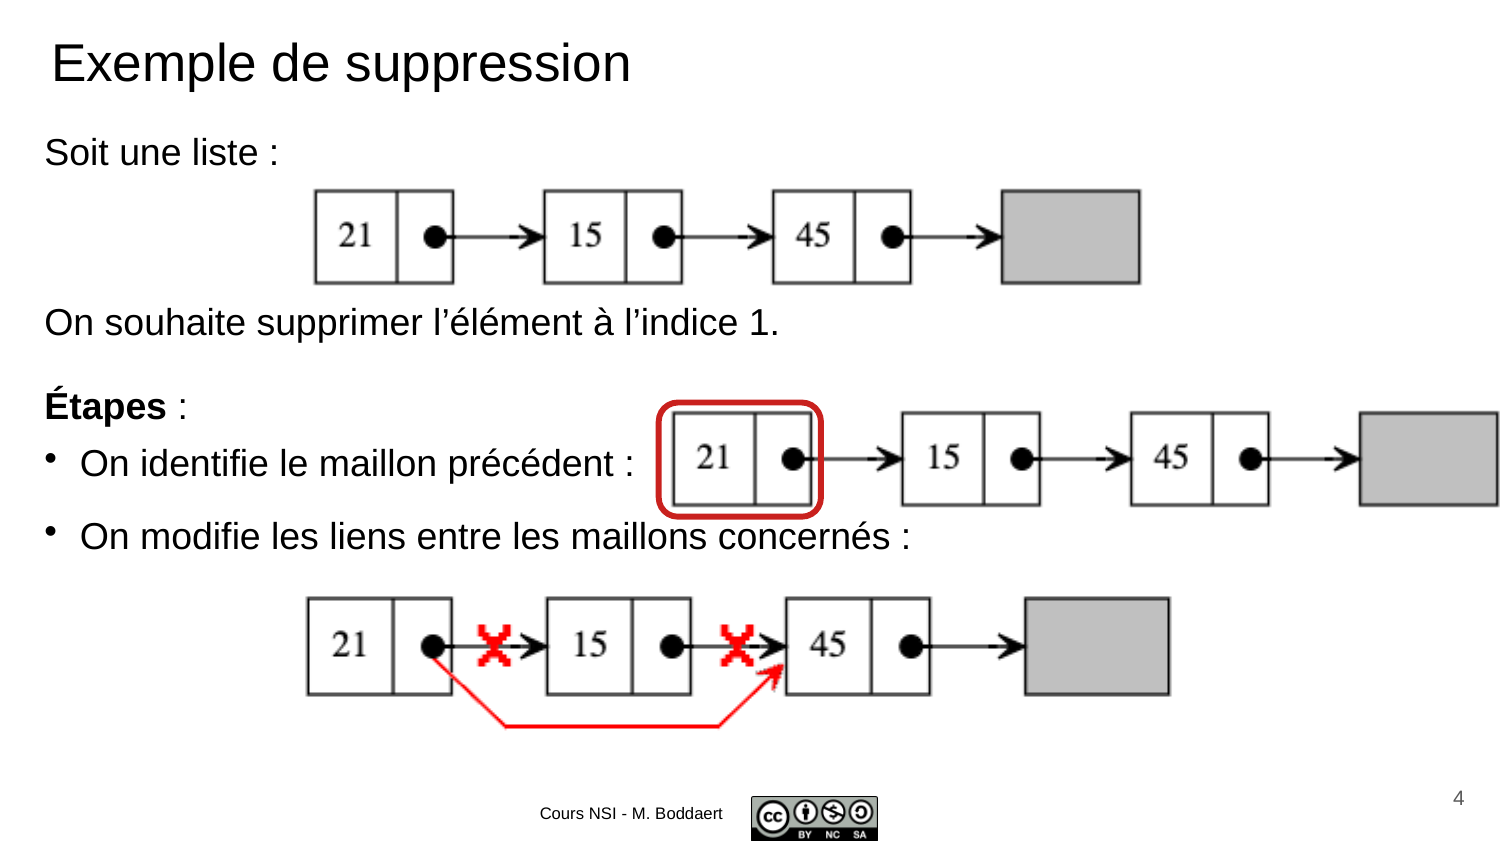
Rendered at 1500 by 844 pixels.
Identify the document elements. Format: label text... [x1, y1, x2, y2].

title Exemple de suppression [51, 13, 1449, 108]
text_box Soit une liste : On souhaite supprimer l’élément à l’indice 1. [29, 120, 1477, 355]
text_box On modifie les liens entre les maillons concernés : [29, 504, 1477, 626]
picture [306, 180, 1150, 296]
picture [664, 406, 817, 513]
picture [298, 579, 1180, 745]
picture [751, 796, 878, 841]
slide_number <numéro> [1389, 764, 1480, 830]
text_box Étapes : On identifie le maillon précédent : [29, 374, 1477, 497]
picture [814, 402, 1500, 517]
